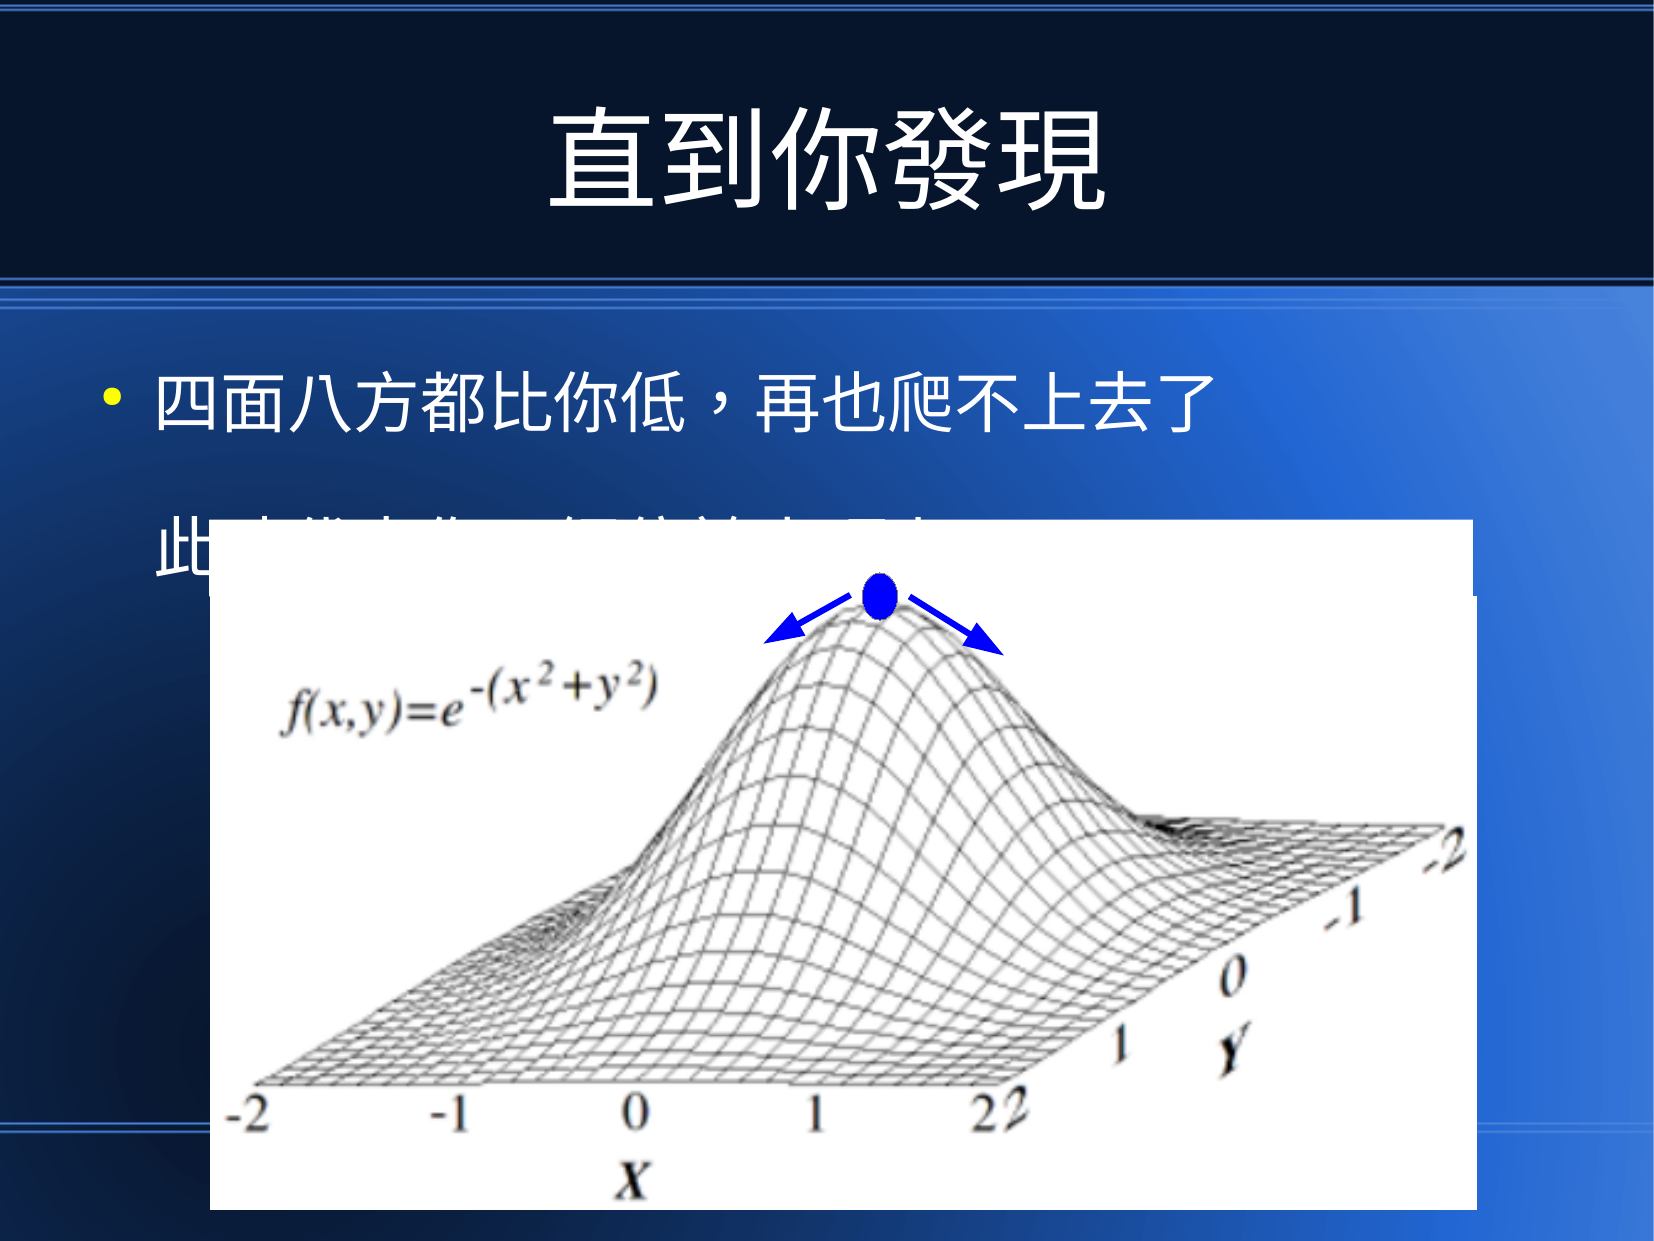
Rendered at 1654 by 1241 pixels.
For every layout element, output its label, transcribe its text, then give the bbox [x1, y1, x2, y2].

picture [210, 596, 1477, 1210]
title 直到你發現 [82, 49, 1571, 257]
picture [0, 0, 1654, 1241]
list 四面八方都比你低，再也爬不上去了 此時代表你已經位於山頂上了 [82, 302, 1571, 1241]
text_box [862, 572, 898, 621]
